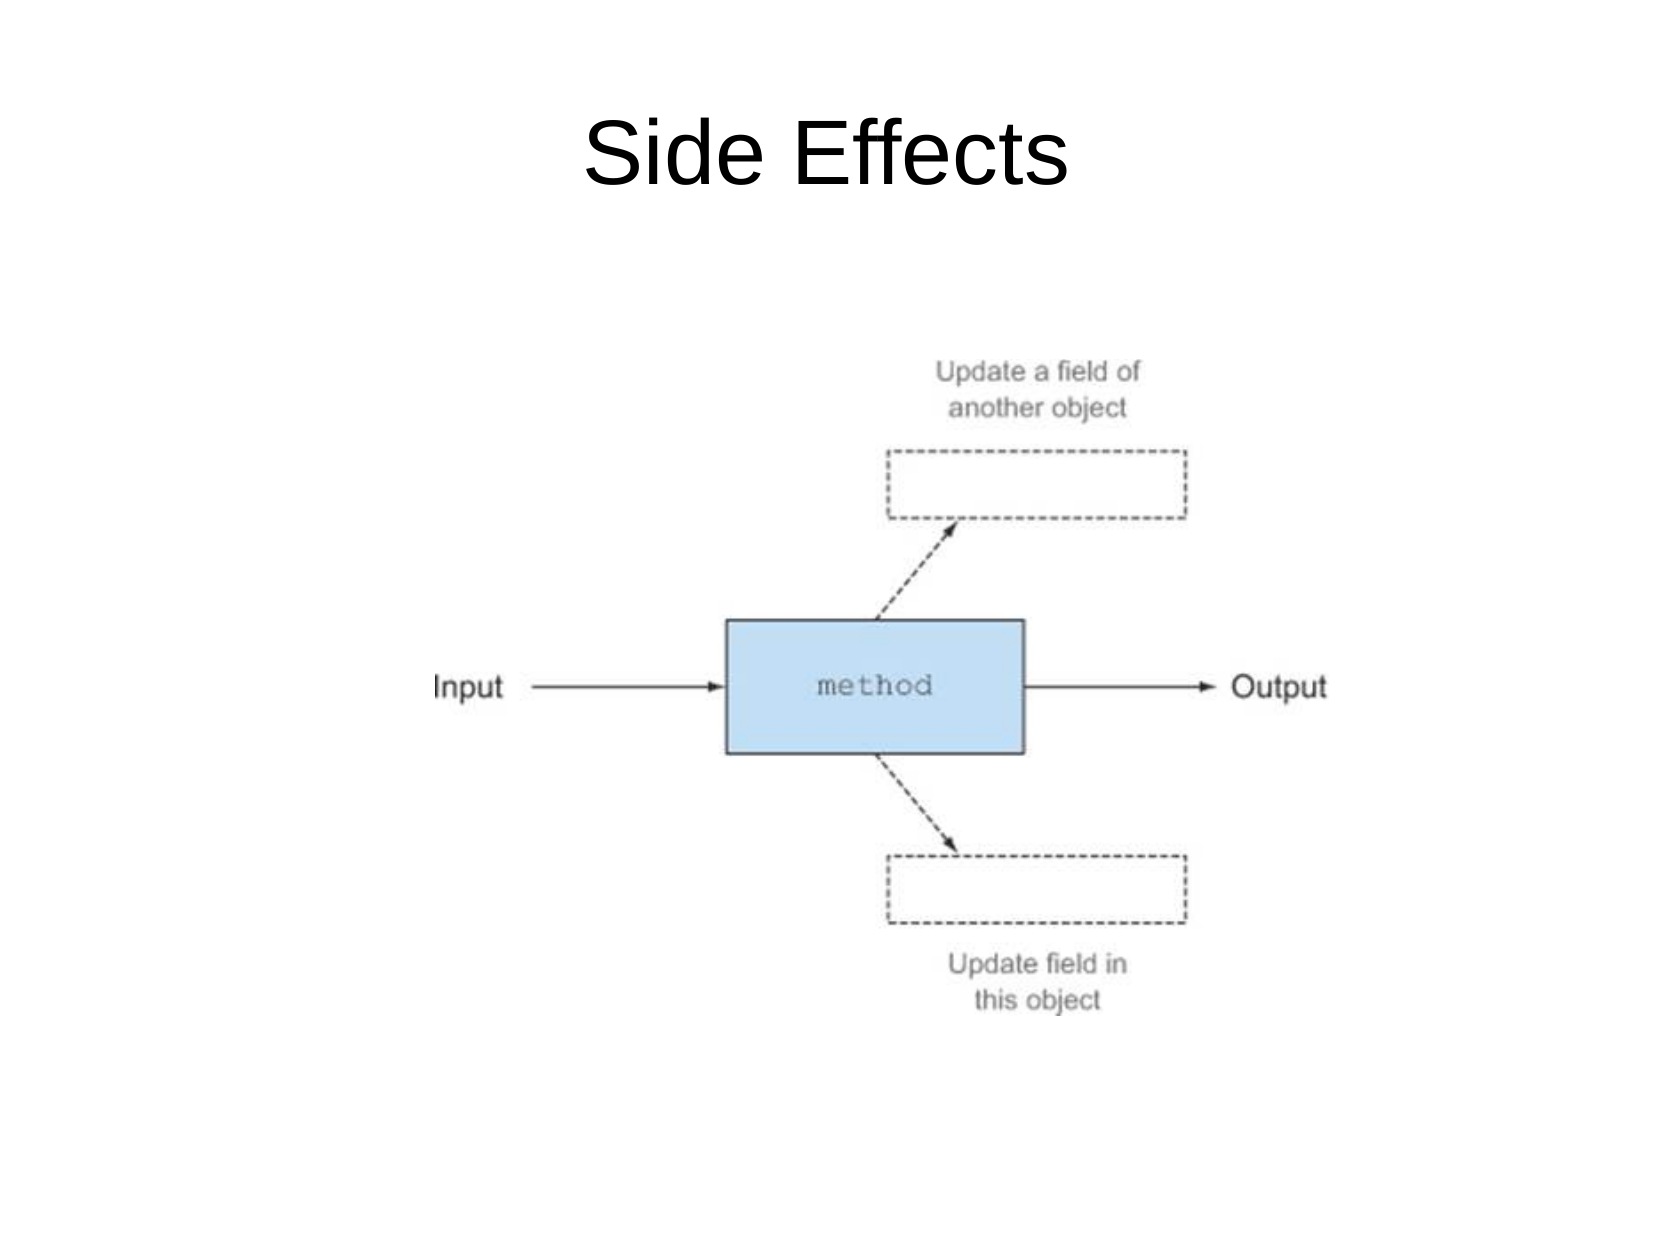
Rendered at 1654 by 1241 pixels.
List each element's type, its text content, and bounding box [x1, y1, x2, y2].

title Side Effects [82, 49, 1571, 257]
picture [435, 359, 1329, 1016]
